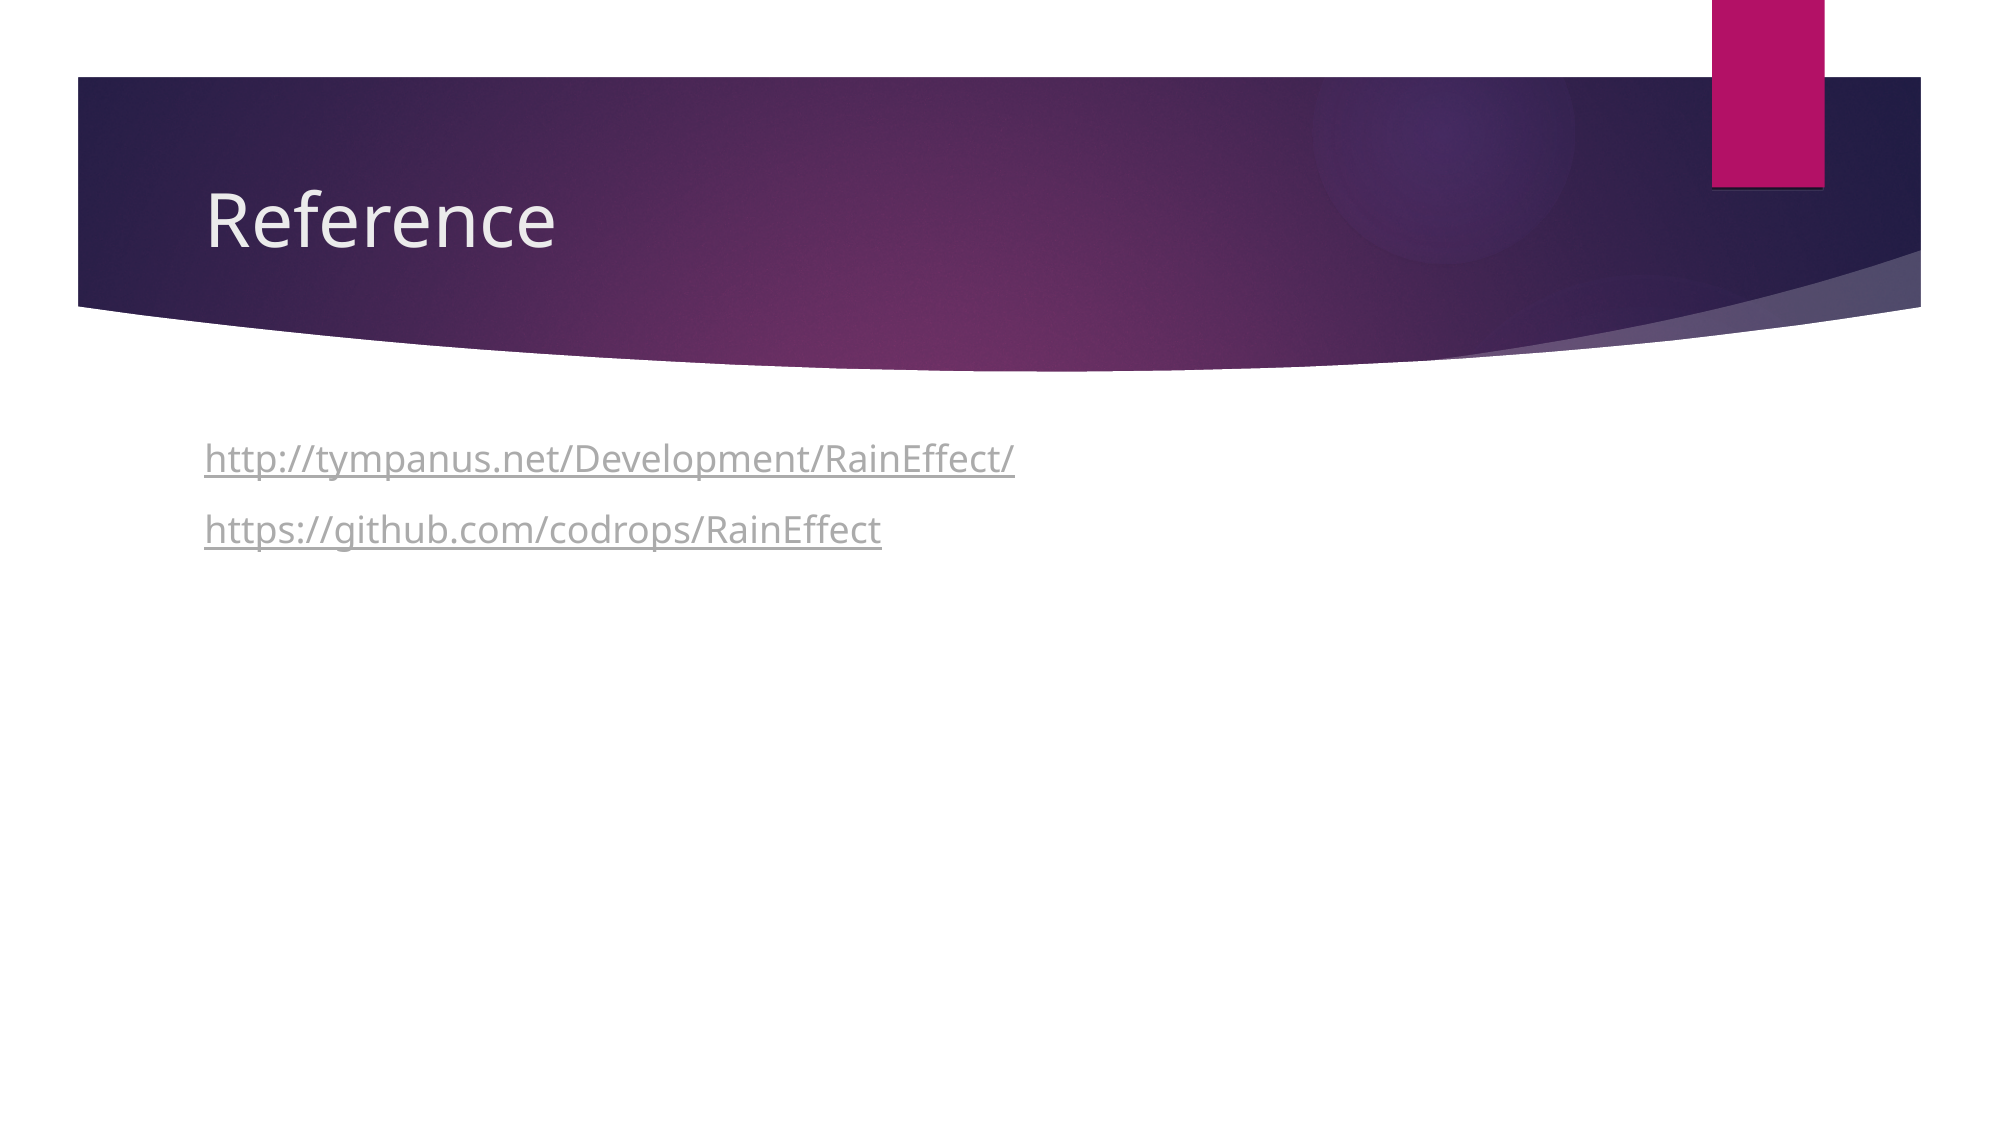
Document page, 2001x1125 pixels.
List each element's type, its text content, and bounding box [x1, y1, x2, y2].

list http://tympanus.net/Development/RainEffect/ https://github.com/codrops/RainEffect [189, 427, 1638, 988]
title Reference [189, 159, 1627, 276]
picture [79, 78, 1920, 371]
